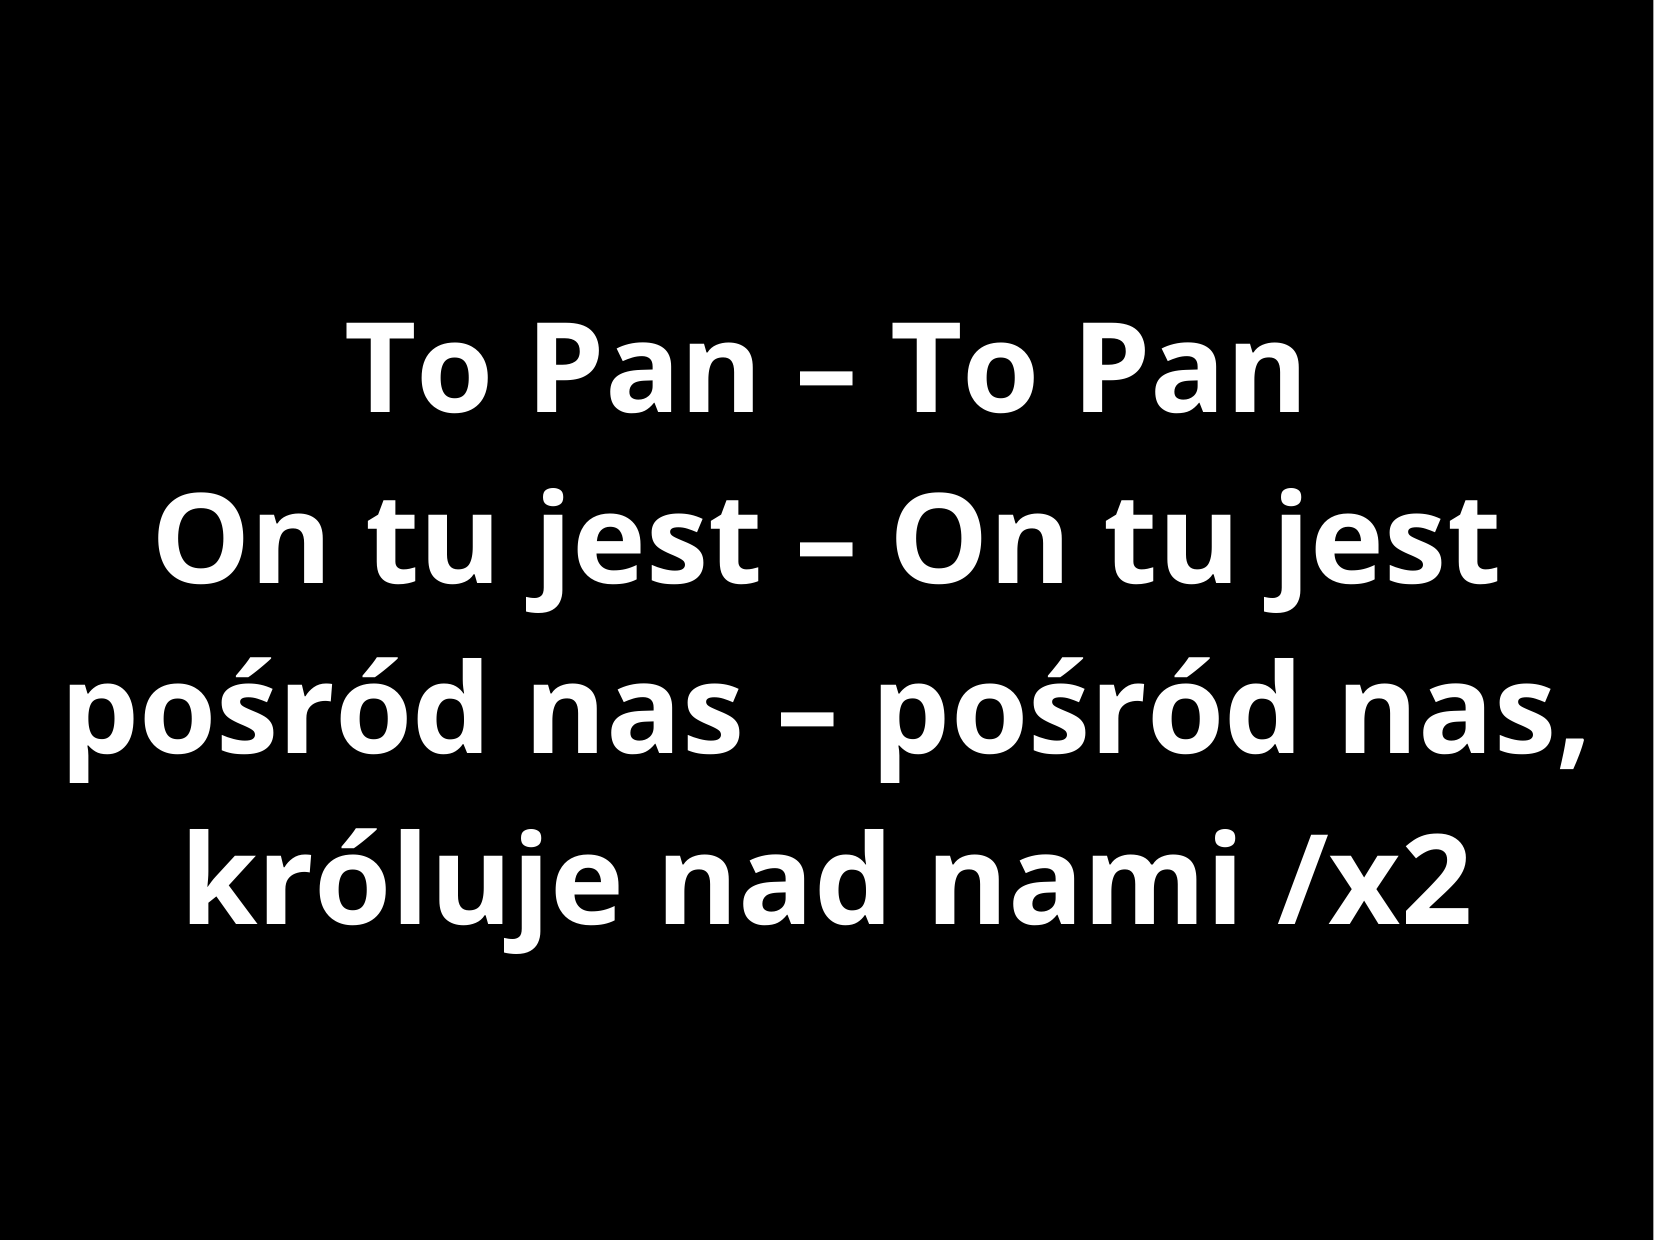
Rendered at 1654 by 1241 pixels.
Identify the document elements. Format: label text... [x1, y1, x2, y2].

title To Pan – To Pan On tu jest – On tu jest pośród nas – pośród nas, króluje nad nami /x2 [0, 0, 1654, 1241]
